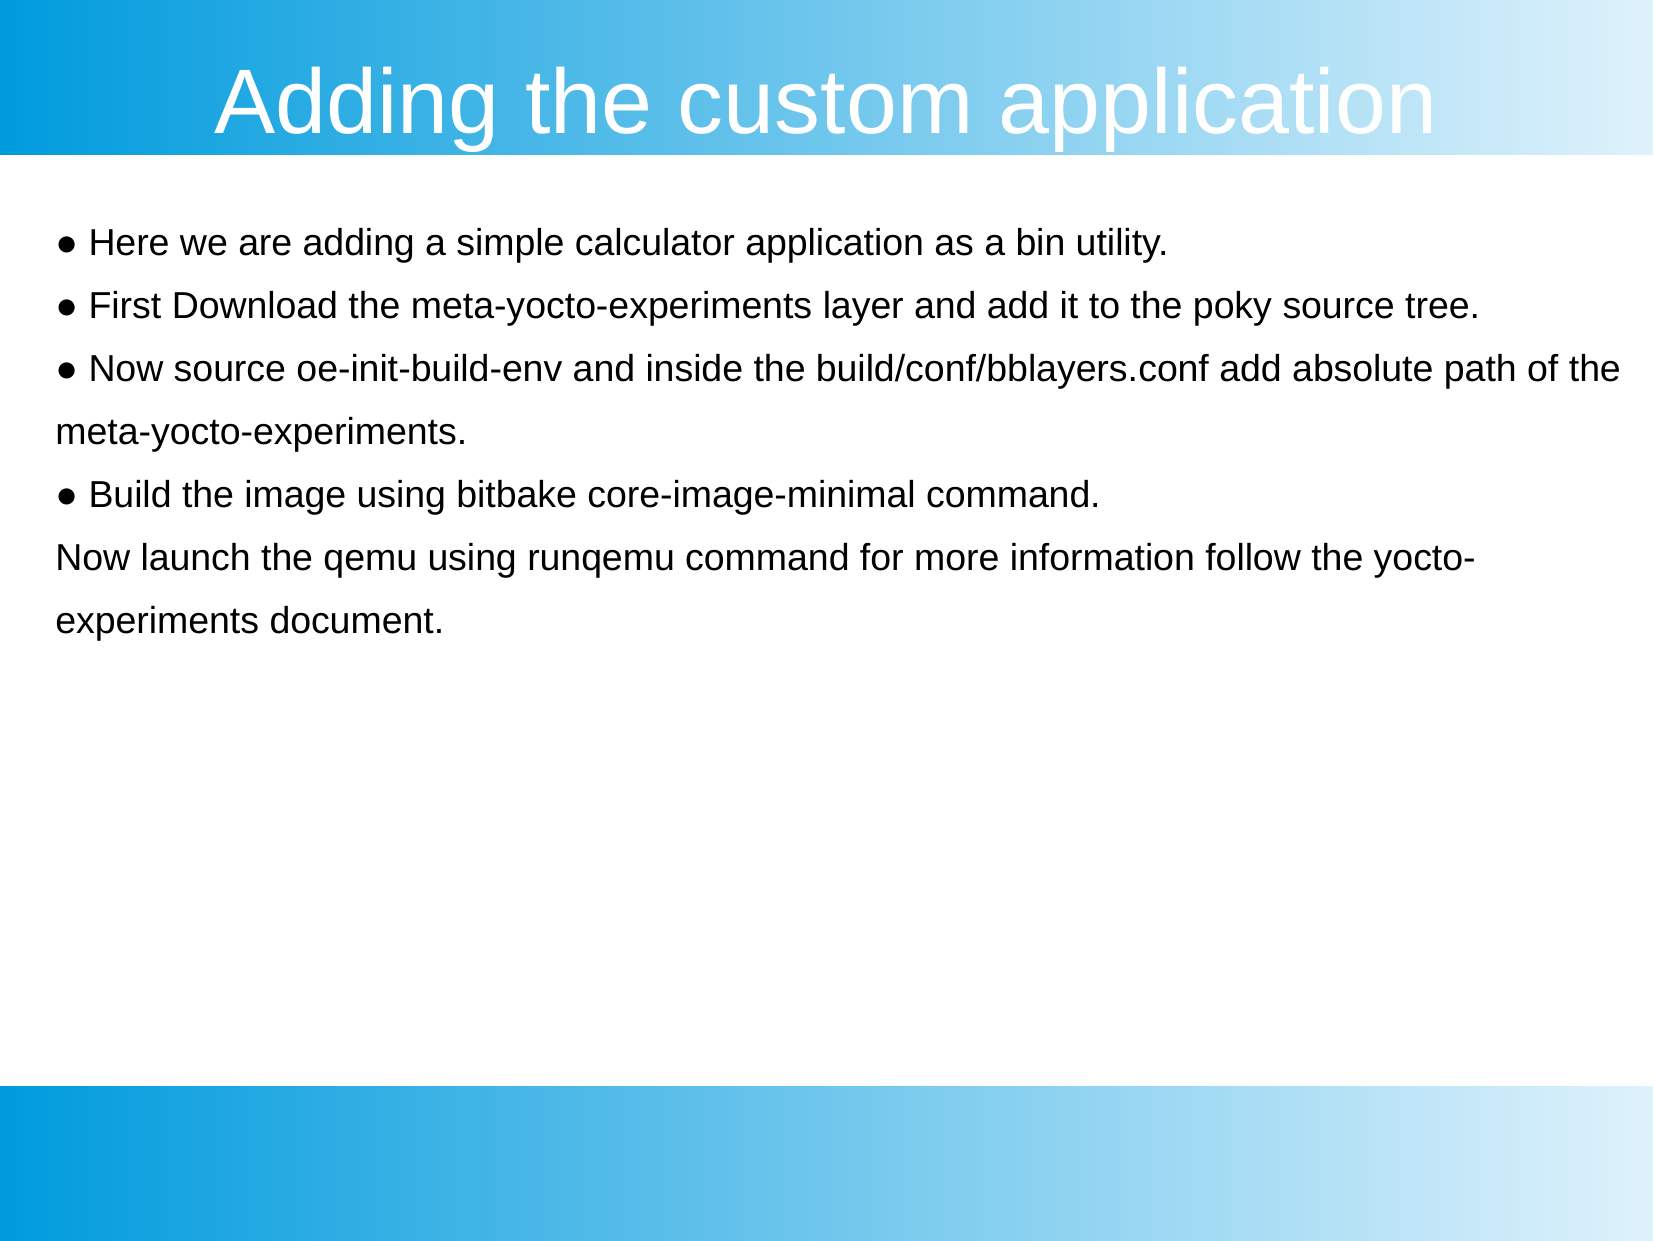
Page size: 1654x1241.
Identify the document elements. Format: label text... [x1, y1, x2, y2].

title Adding the custom application [82, 49, 1571, 155]
text_box ● Here we are adding a simple calculator application as a bin utility. ● First Download the meta-yocto-experiments layer and add it to the poky source tree. ● Now source oe-init-build-env and inside the build/conf/bblayers.conf add absolute path of the meta-yocto-experiments. ● Build the image using bitbake core-image-minimal command. Now launch the qemu using runqemu command for more information follow the yocto- experiments document. [40, 193, 1636, 649]
